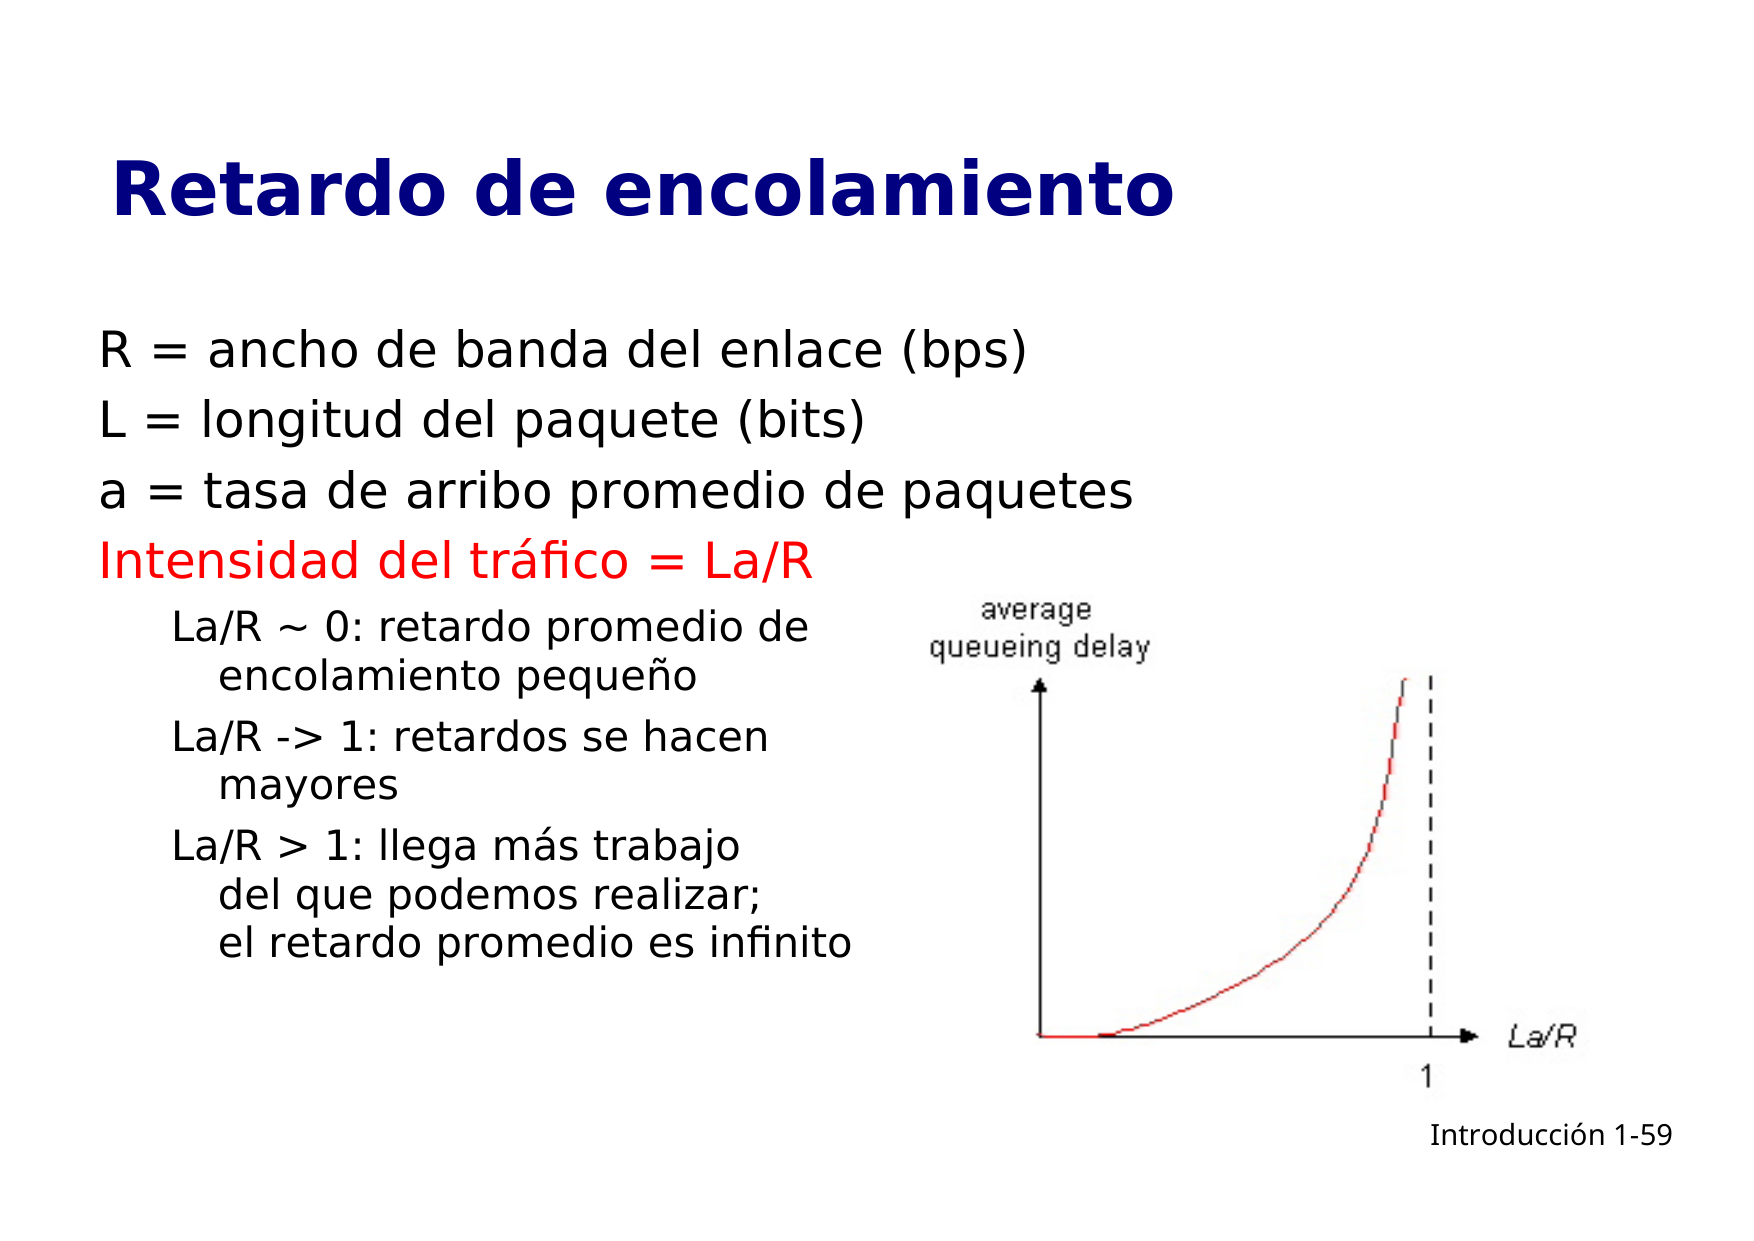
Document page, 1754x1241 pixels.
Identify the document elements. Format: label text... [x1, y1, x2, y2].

title Retardo de encolamiento [96, 74, 1672, 305]
list R = ancho de banda del enlace (bps) L = longitud del paquete (bits) a = tasa de arribo promedio de paquetes Intensidad del tráfico = La/R La/R ~ 0: retardo promedio de encolamiento pequeño La/R -> 1: retardos se hacen mayores La/R > 1: llega más trabajo del que podemos realizar; el retardo promedio es infinito [96, 320, 1672, 968]
picture [829, 594, 1754, 1114]
